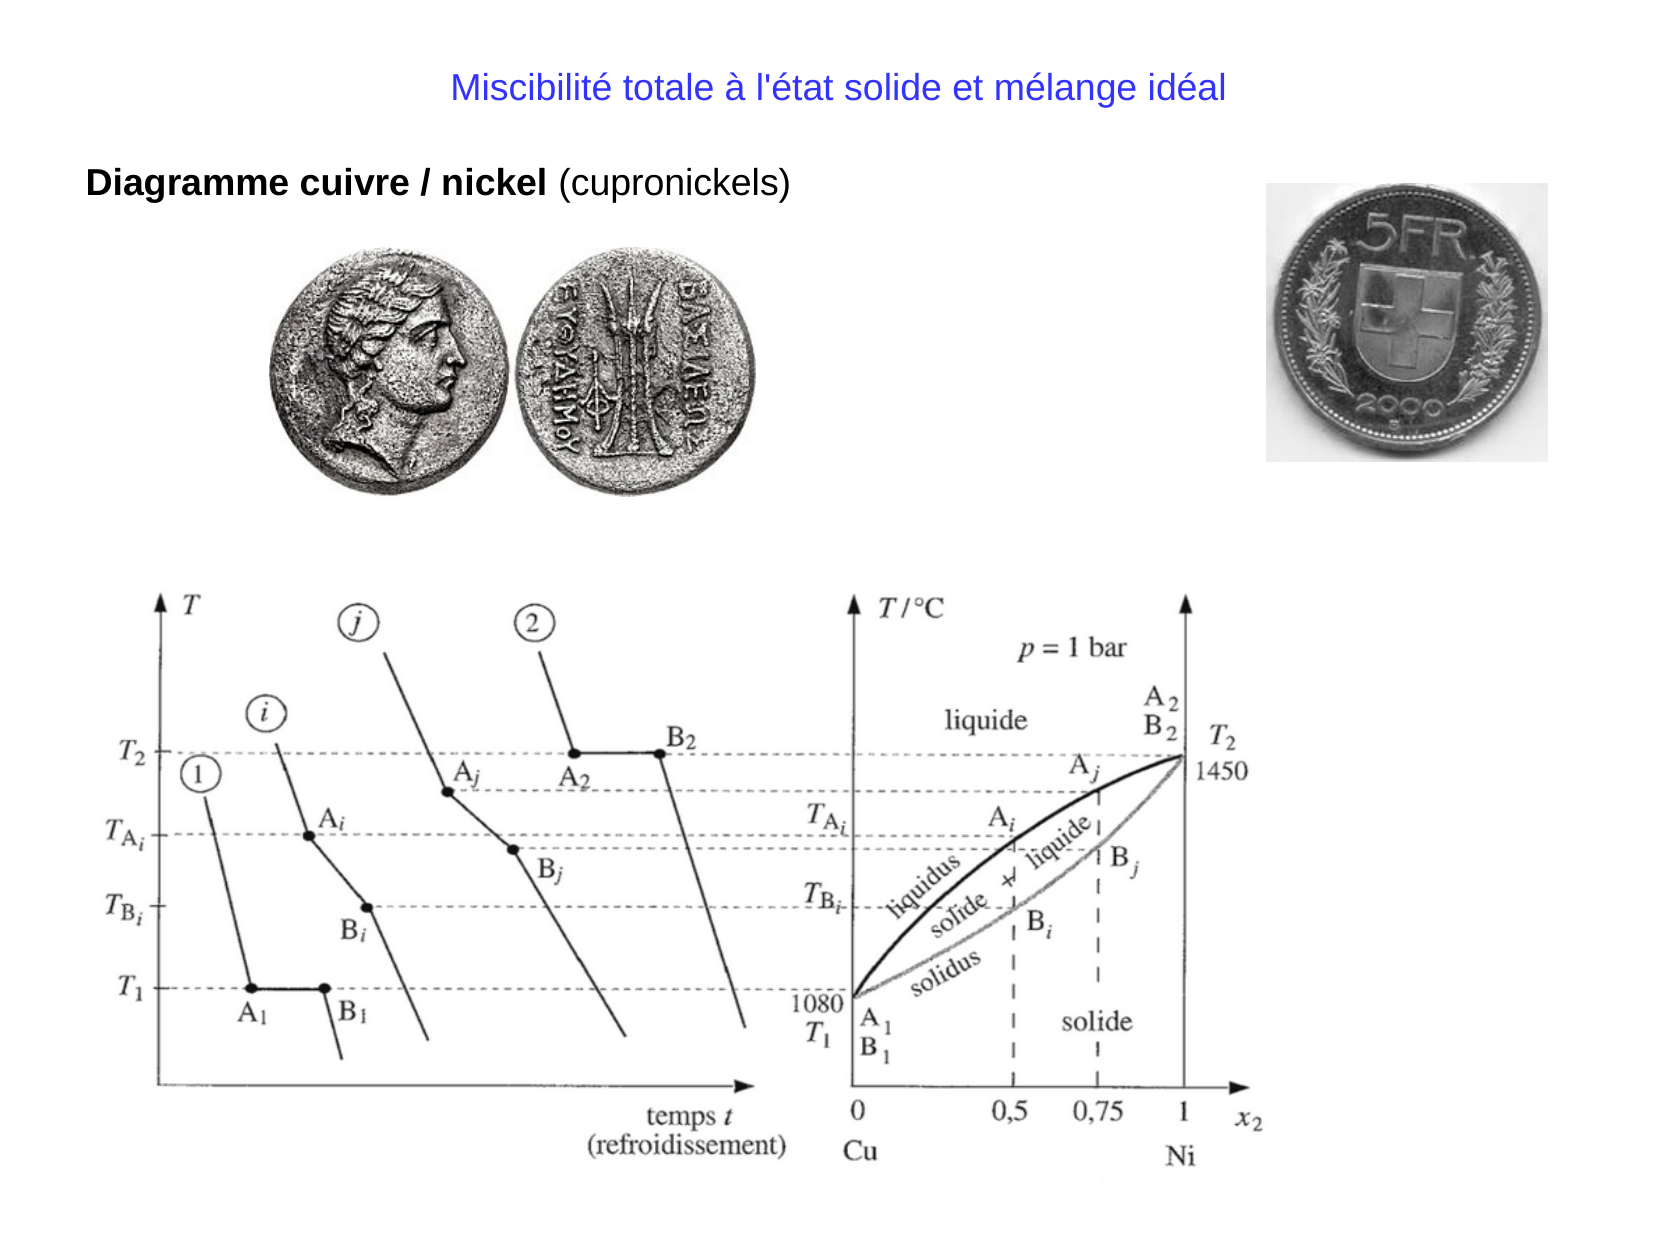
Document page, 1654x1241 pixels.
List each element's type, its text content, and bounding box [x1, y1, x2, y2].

picture [1266, 183, 1548, 462]
picture [269, 247, 756, 497]
text_box Miscibilité totale à l'état solide et mélange idéal [401, 59, 1276, 119]
picture [82, 562, 1280, 1217]
text_box Diagramme cuivre / nickel (cupronickels) [70, 153, 1028, 212]
